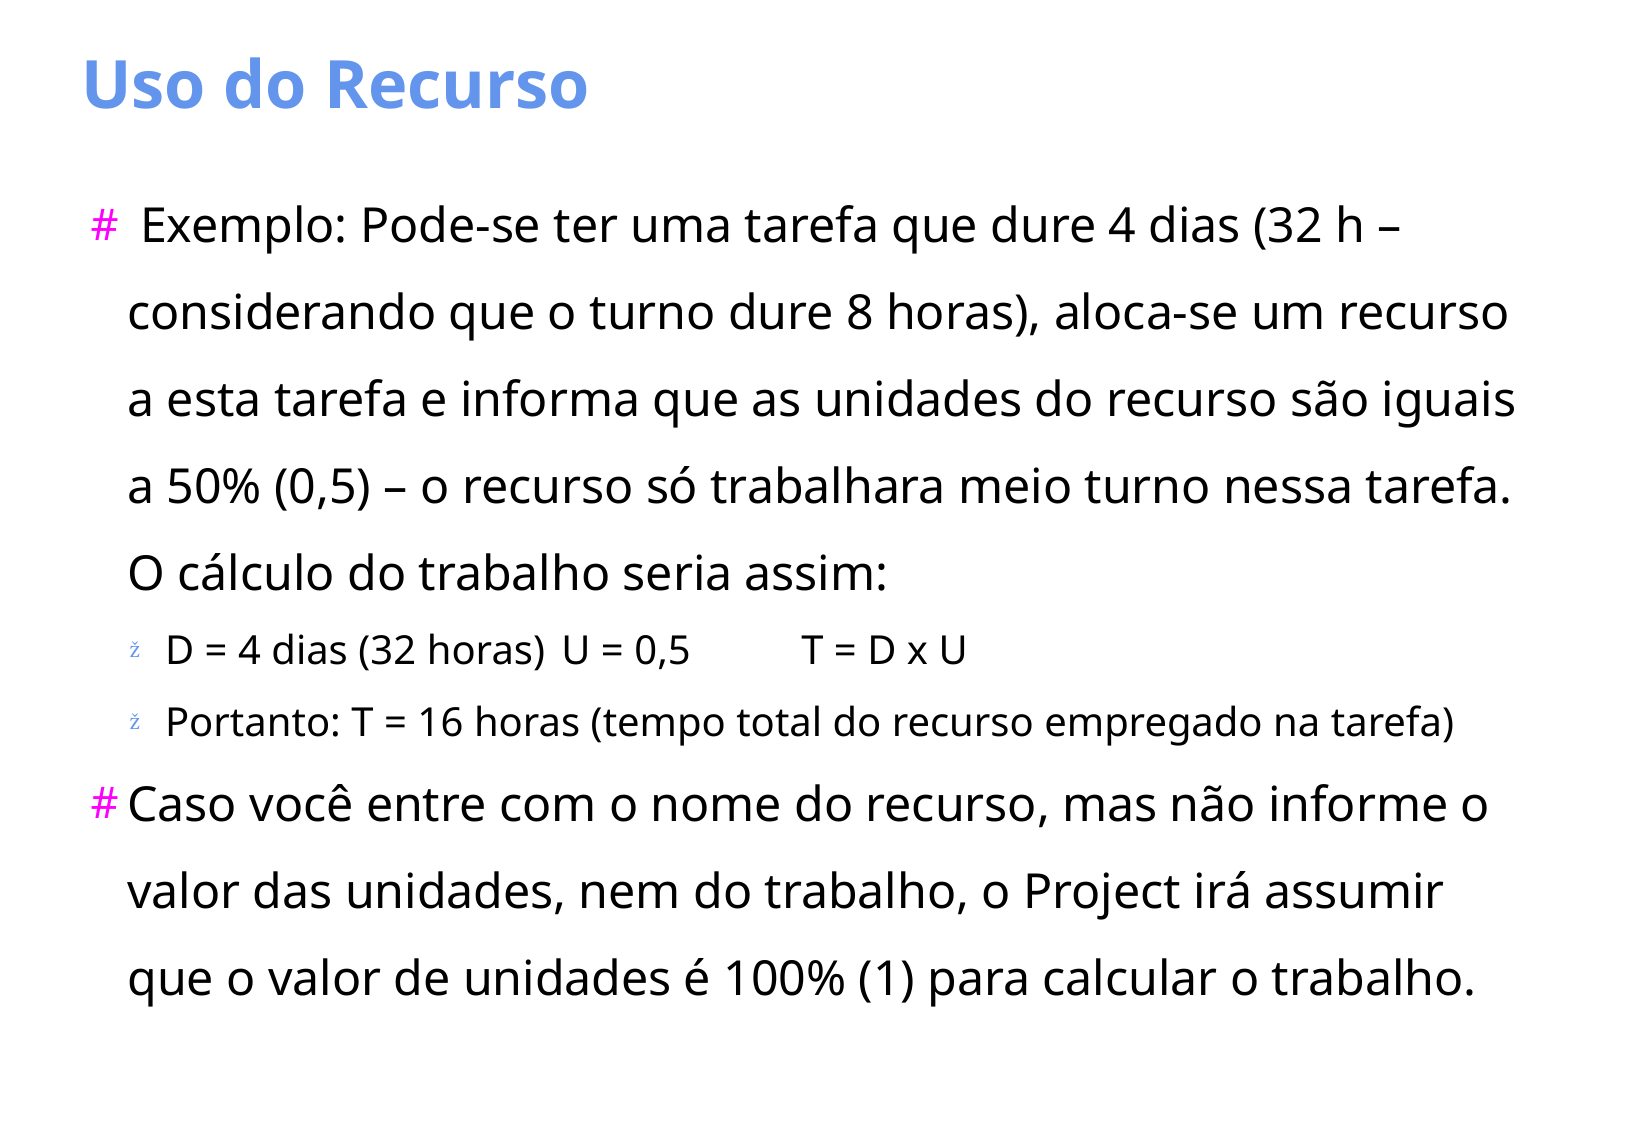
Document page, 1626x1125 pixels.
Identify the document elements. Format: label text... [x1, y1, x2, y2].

title Uso do Recurso [81, 41, 1544, 122]
list Exemplo: Pode-se ter uma tarefa que dure 4 dias (32 h – considerando que o turno dure 8 horas), aloca-se um recurso a esta tarefa e informa que as unidades do recurso são iguais a 50% (0,5) – o recurso só trabalhara meio turno nessa tarefa. O cálculo do trabalho seria assim: D = 4 dias (32 horas) U = 0,5 T = D x U Portanto: T = 16 horas (tempo total do recurso empregado na tarefa) Caso você entre com o nome do recurso, mas não informe o valor das unidades, nem do trabalho, o Project irá assumir que o valor de unidades é 100% (1) para calcular o trabalho. [81, 165, 1544, 1016]
